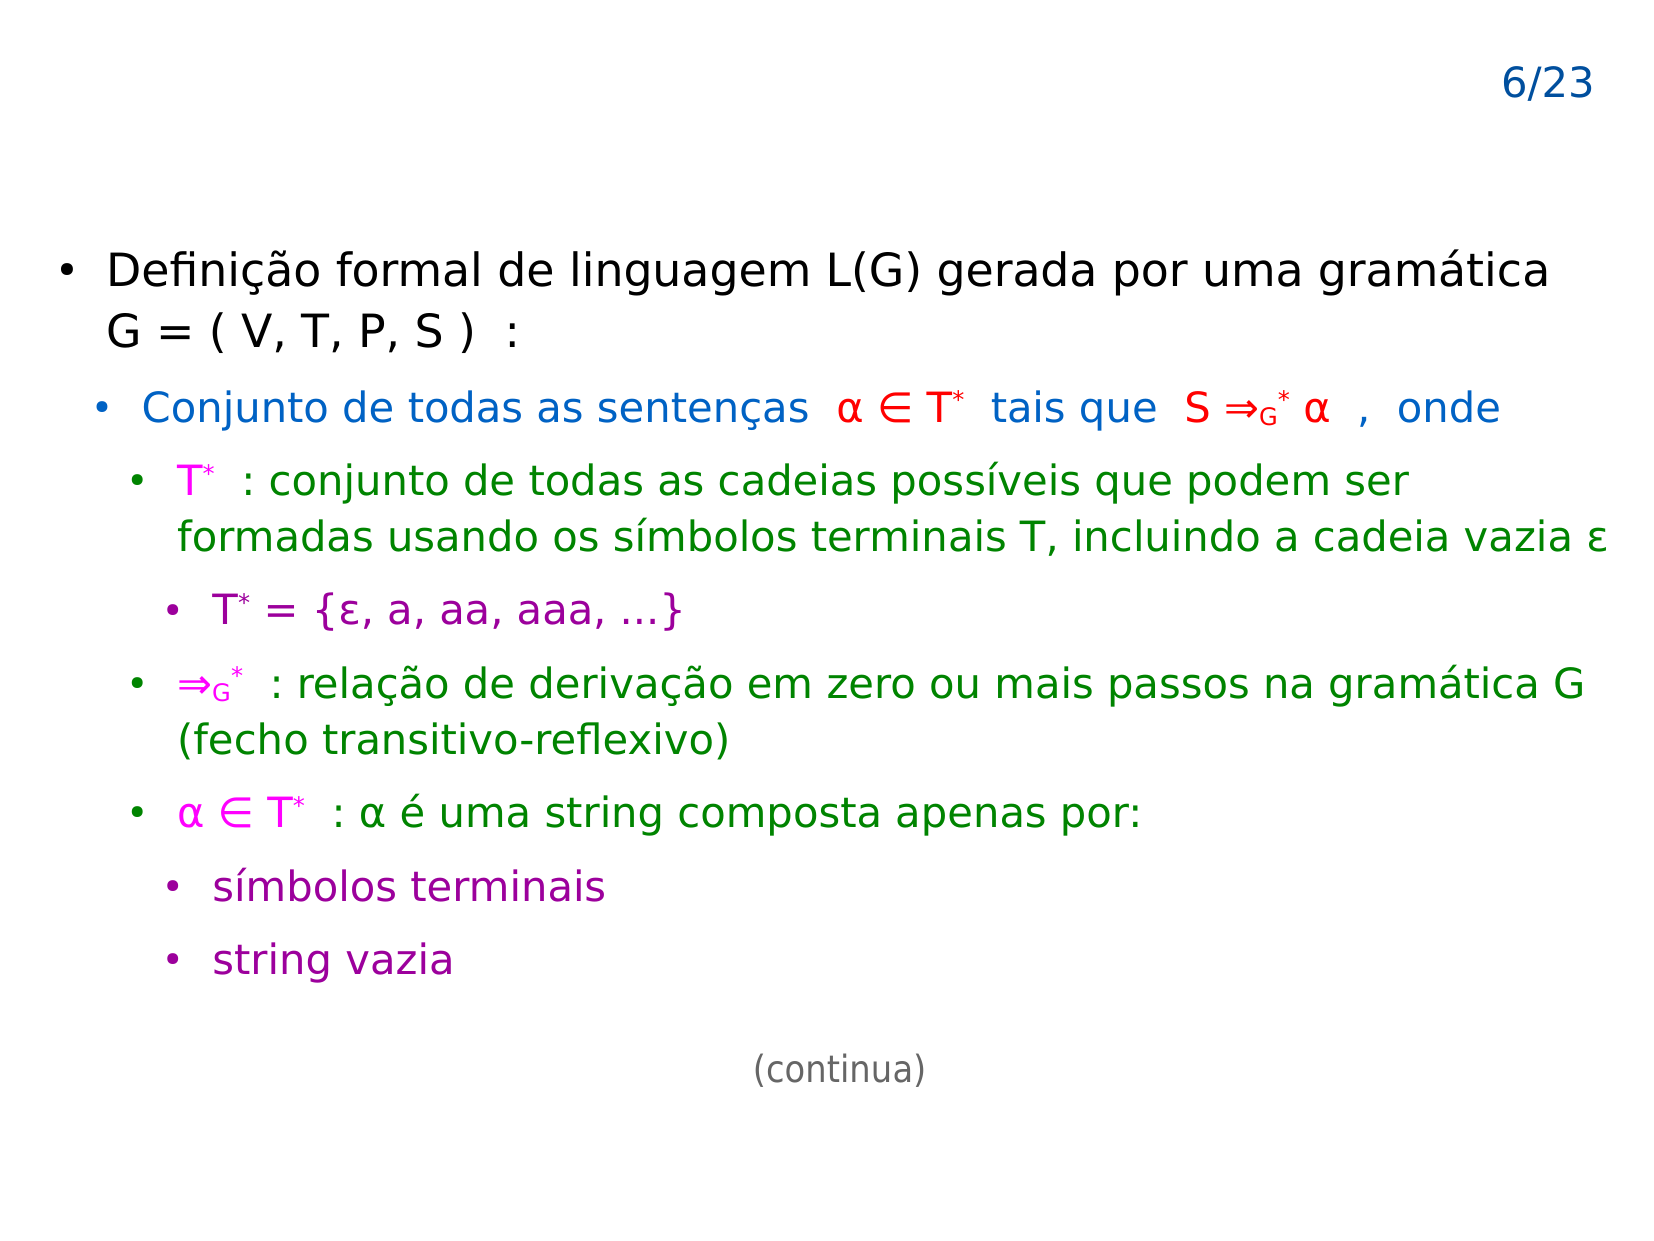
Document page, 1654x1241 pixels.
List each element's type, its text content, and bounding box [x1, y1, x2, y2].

text_box (continua) [738, 1040, 981, 1106]
list Definição formal de linguagem L(G) gerada por uma gramática G = ( V, T, P, S ) : Conjunto de todas as sentenças α ∈ T* tais que S ⇒G* α , onde T* : conjunto de todas as cadeias possíveis que podem ser formadas usando os símbolos terminais T, incluindo a cadeia vazia ε T* = {ε, a, aa, aaa, ...} ⇒G* : relação de derivação em zero ou mais passos na gramática G (fecho transitivo-reflexivo) α ∈ T* : α é uma string composta apenas por: símbolos terminais string vazia [59, 236, 1614, 1211]
